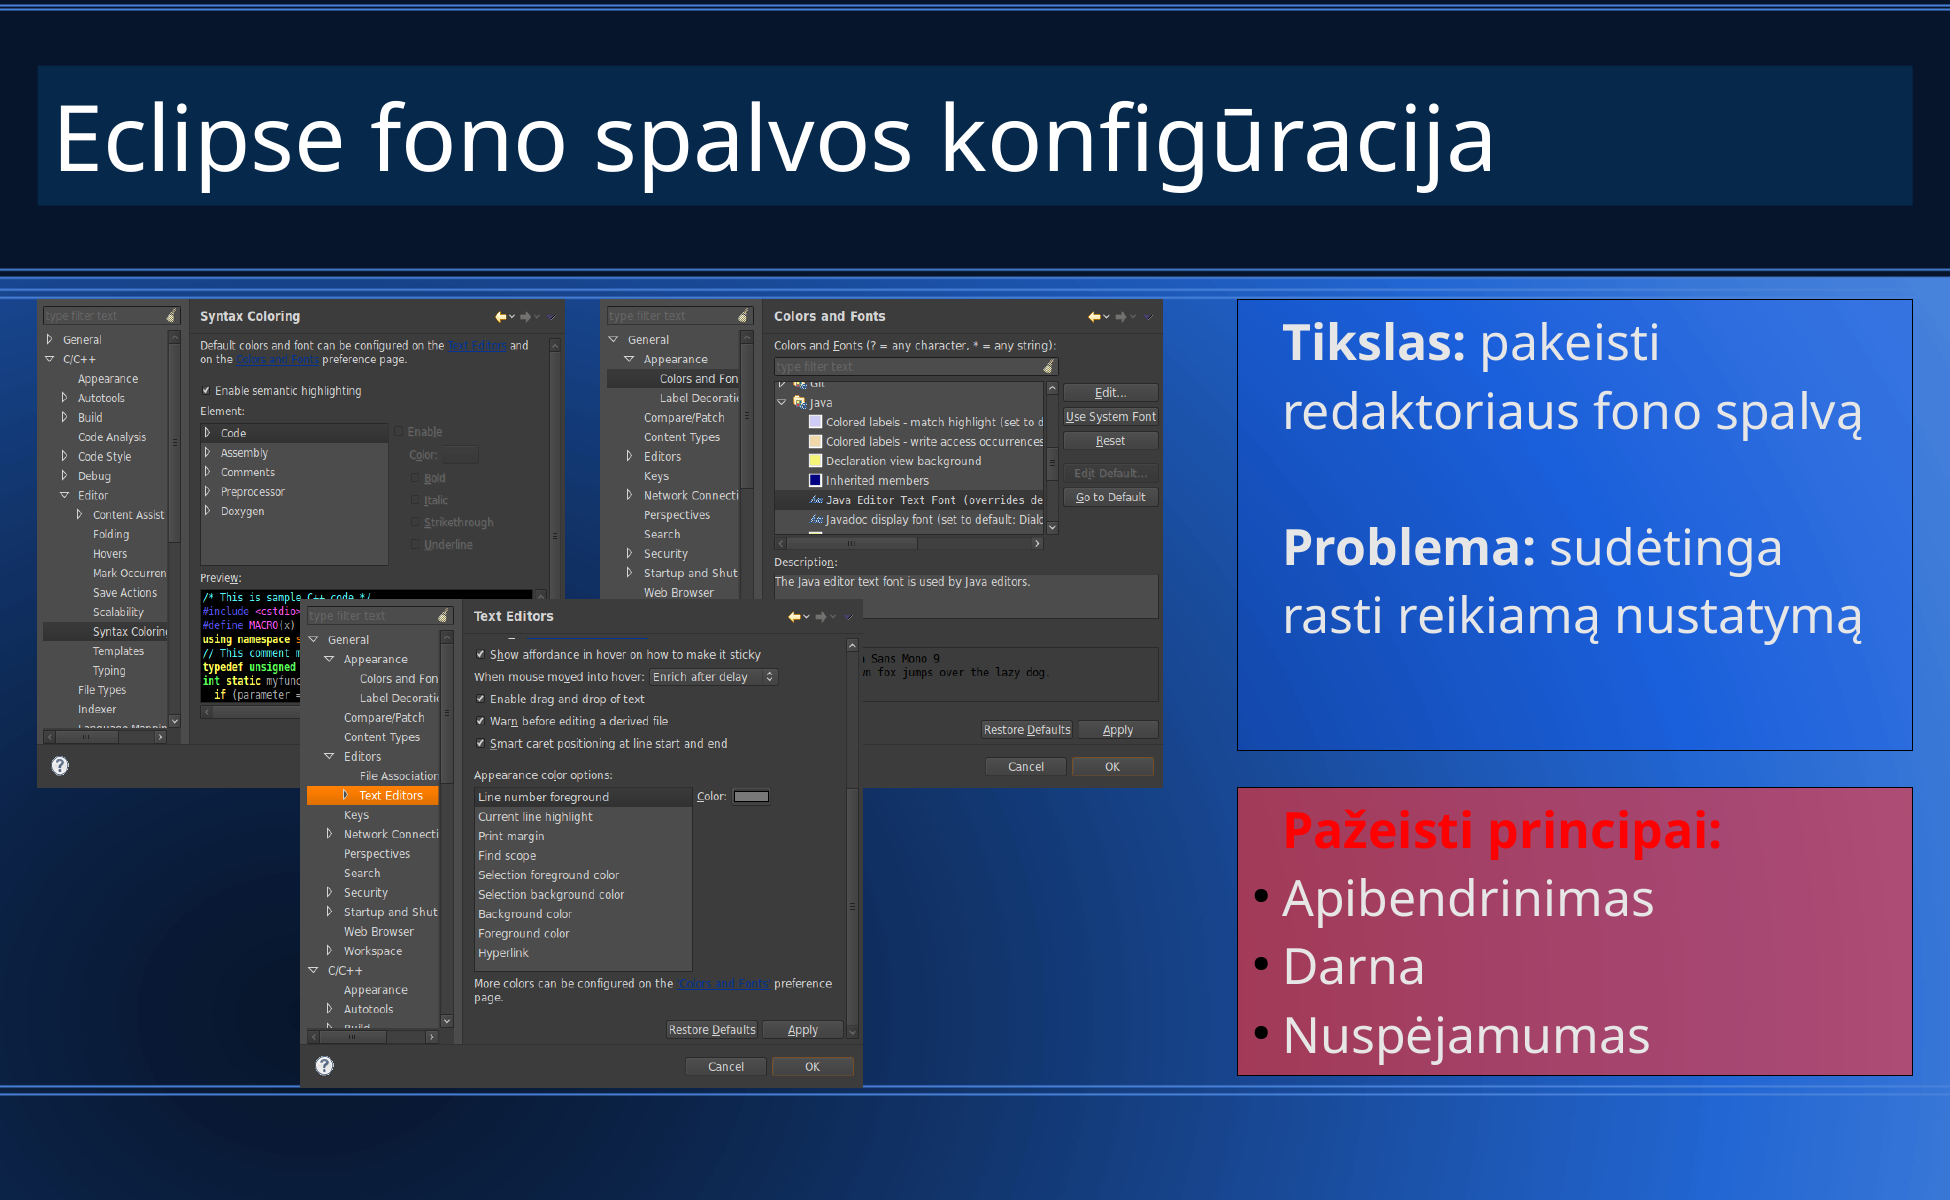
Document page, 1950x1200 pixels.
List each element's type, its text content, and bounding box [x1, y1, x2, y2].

picture [0, 0, 1950, 1200]
text_box Eclipse fono spalvos konfigūracija [37, 65, 1913, 188]
text_box Tikslas: pakeisti redaktoriaus fono spalvą Problema: sudėtinga rasti reikiamą nustatymą [1237, 299, 1913, 751]
text_box Pažeisti principai: Apibendrinimas Darna Nuspėjamumas [1237, 787, 1913, 1051]
